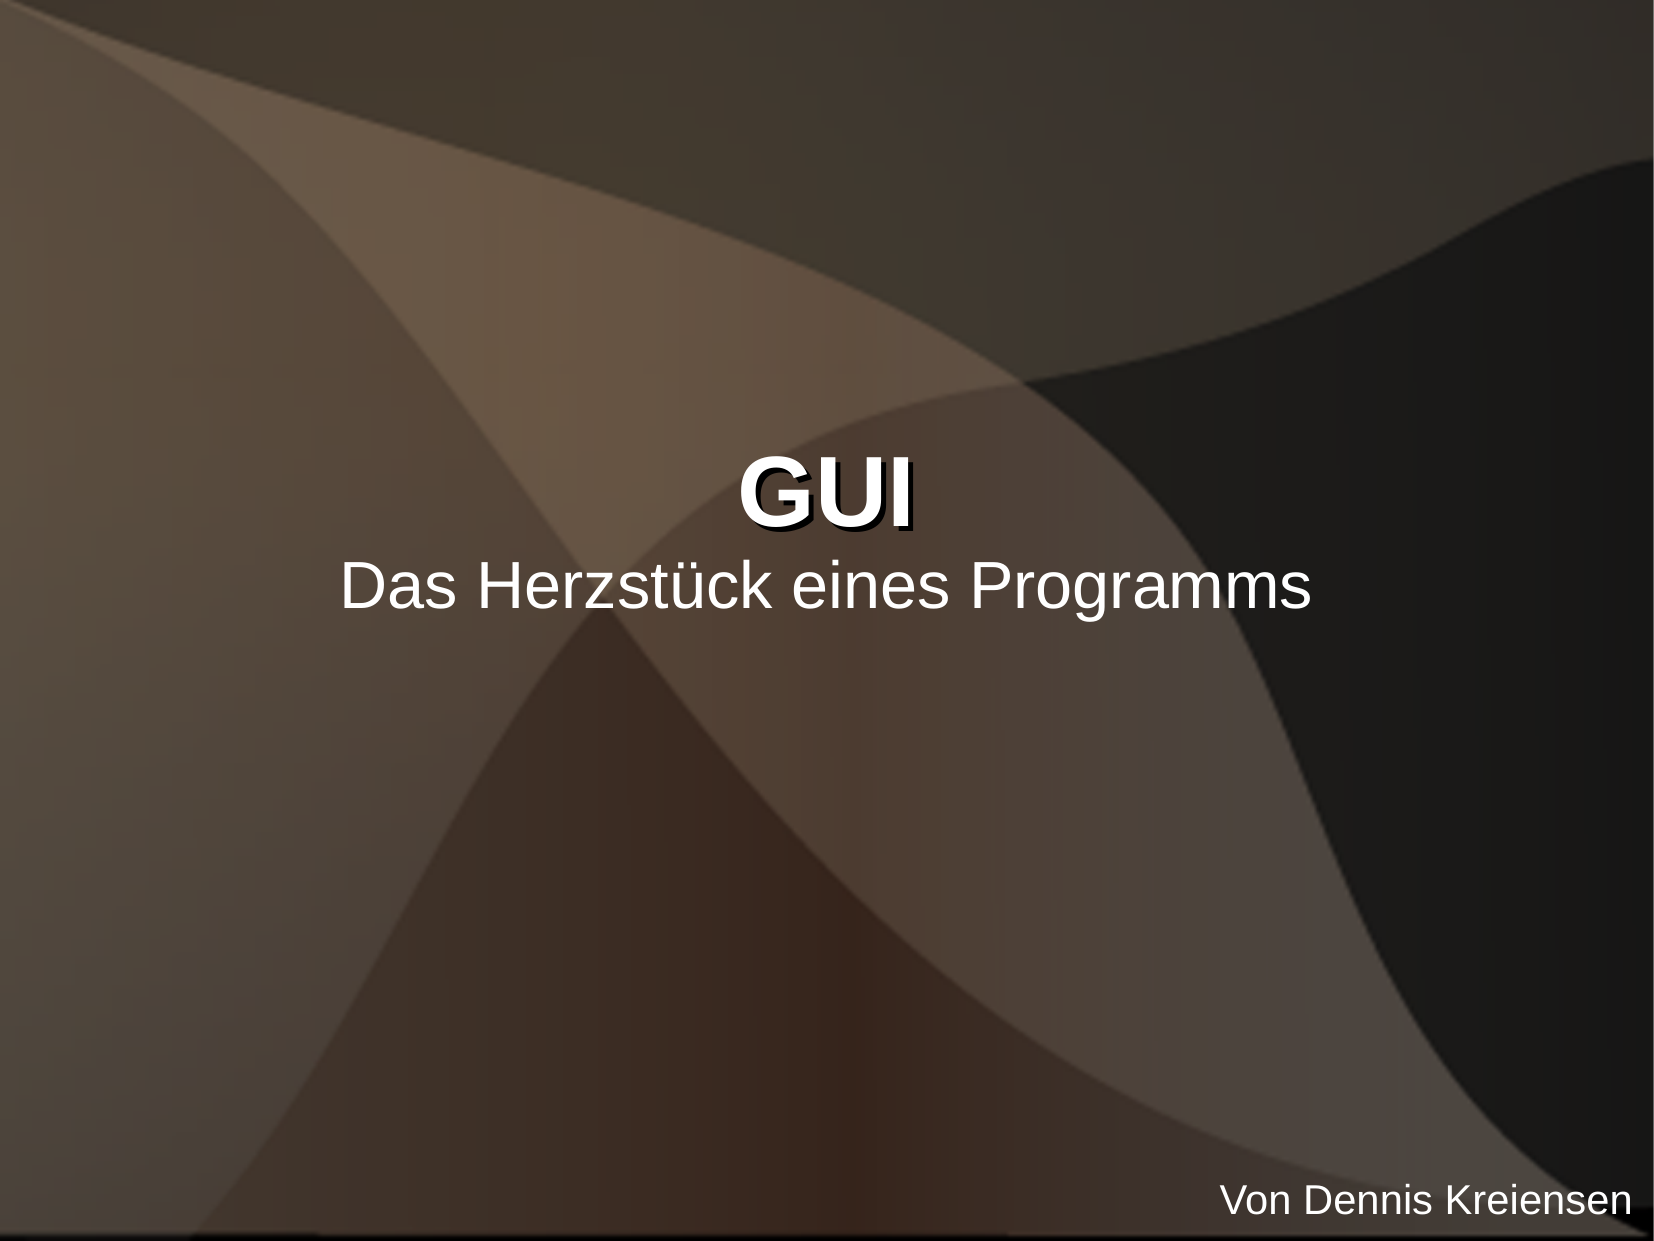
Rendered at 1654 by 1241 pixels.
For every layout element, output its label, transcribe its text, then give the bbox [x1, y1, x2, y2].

picture [0, 0, 1654, 1241]
subtitle GUI Das Herzstück eines Programms [82, 49, 1571, 1010]
text_box Von Dennis Kreiensen [1204, 1169, 1654, 1231]
